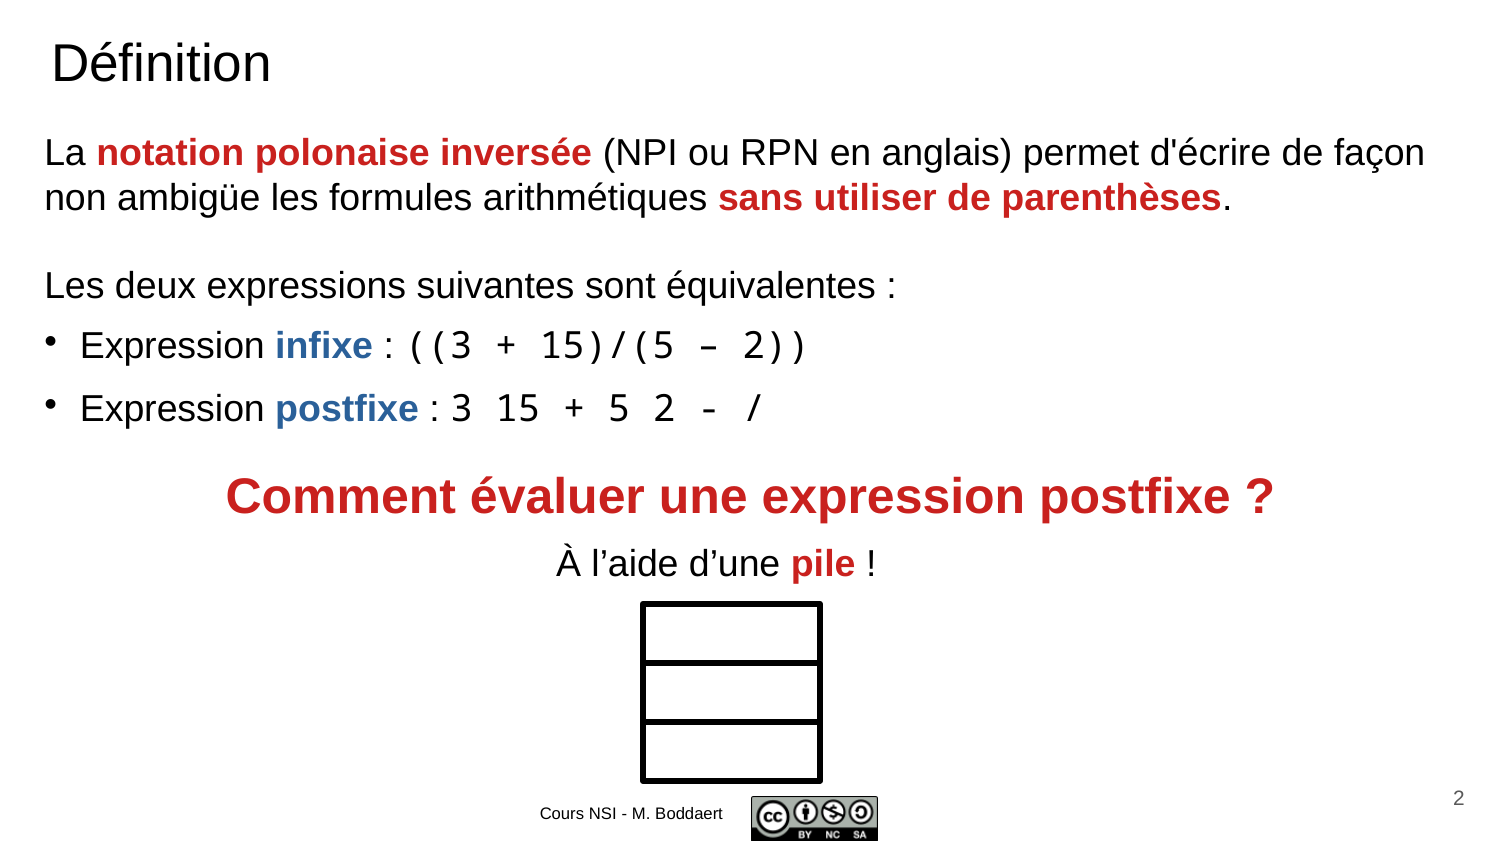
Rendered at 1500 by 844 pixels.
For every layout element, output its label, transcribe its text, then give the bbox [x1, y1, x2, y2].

text_box Comment évaluer une expression postfixe ? [210, 460, 1264, 534]
text_box [642, 603, 821, 781]
text_box À l’aide d’une pile ! [541, 535, 911, 594]
picture [751, 796, 878, 841]
title Définition [51, 13, 1449, 108]
text_box La notation polonaise inversée (NPI ou RPN en anglais) permet d'écrire de façon non ambigüe les formules arithmétiques sans utiliser de parenthèses. [29, 120, 1477, 237]
slide_number <numéro> [1389, 764, 1480, 830]
text_box Les deux expressions suivantes sont équivalentes : Expression infixe : ((3 + 15)/(5 – 2)) Expression postfixe : 3 15 + 5 2 - / [29, 257, 908, 429]
